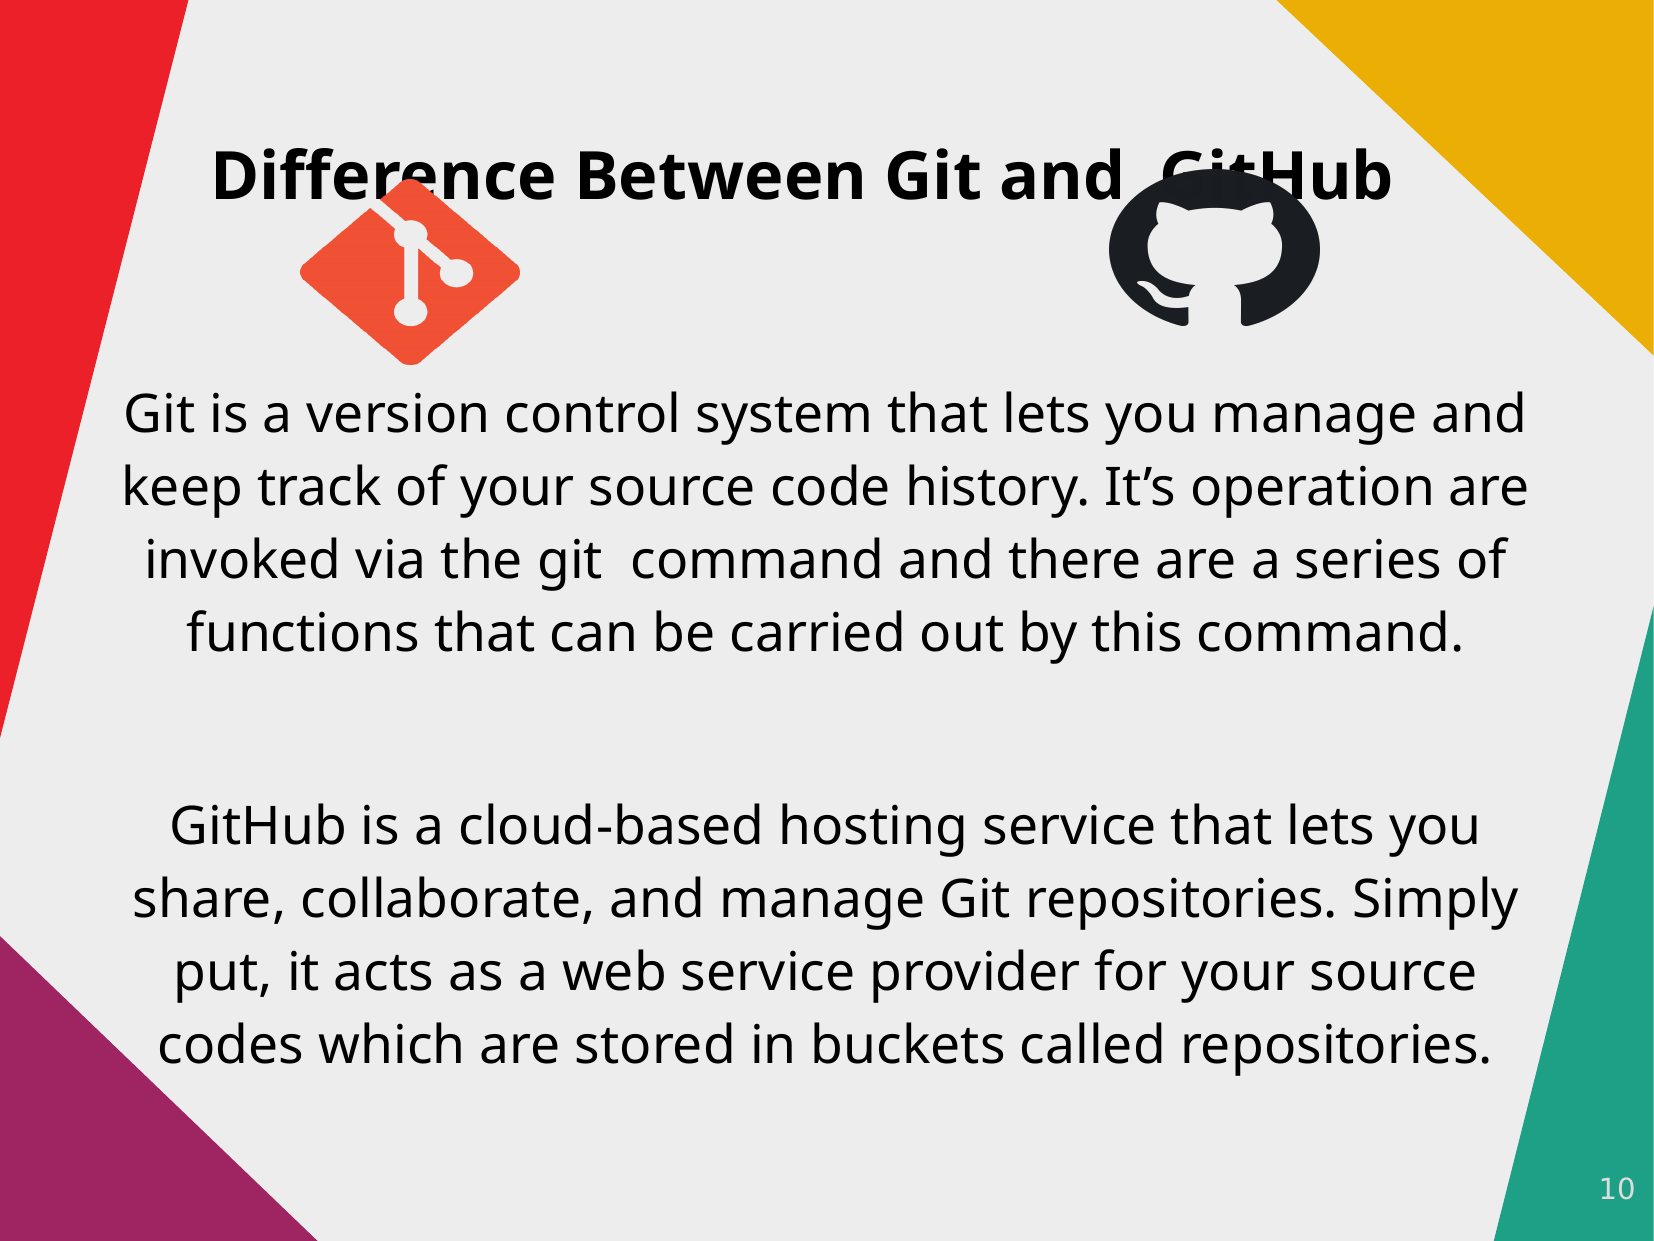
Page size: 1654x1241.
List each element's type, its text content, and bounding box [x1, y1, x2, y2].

list Git is a version control system that lets you manage and keep track of your source code history. It’s operation are invoked via the git command and there are a series of functions that can be carried out by this command. GitHub is a cloud-based hosting service that lets you share, collaborate, and manage Git repositories. Simply put, it acts as a web service provider for your source codes which are stored in buckets called repositories. [114, 375, 1539, 1096]
title Difference Between Git and GitHub [150, 75, 1456, 272]
picture [1109, 169, 1321, 331]
picture [300, 179, 520, 365]
